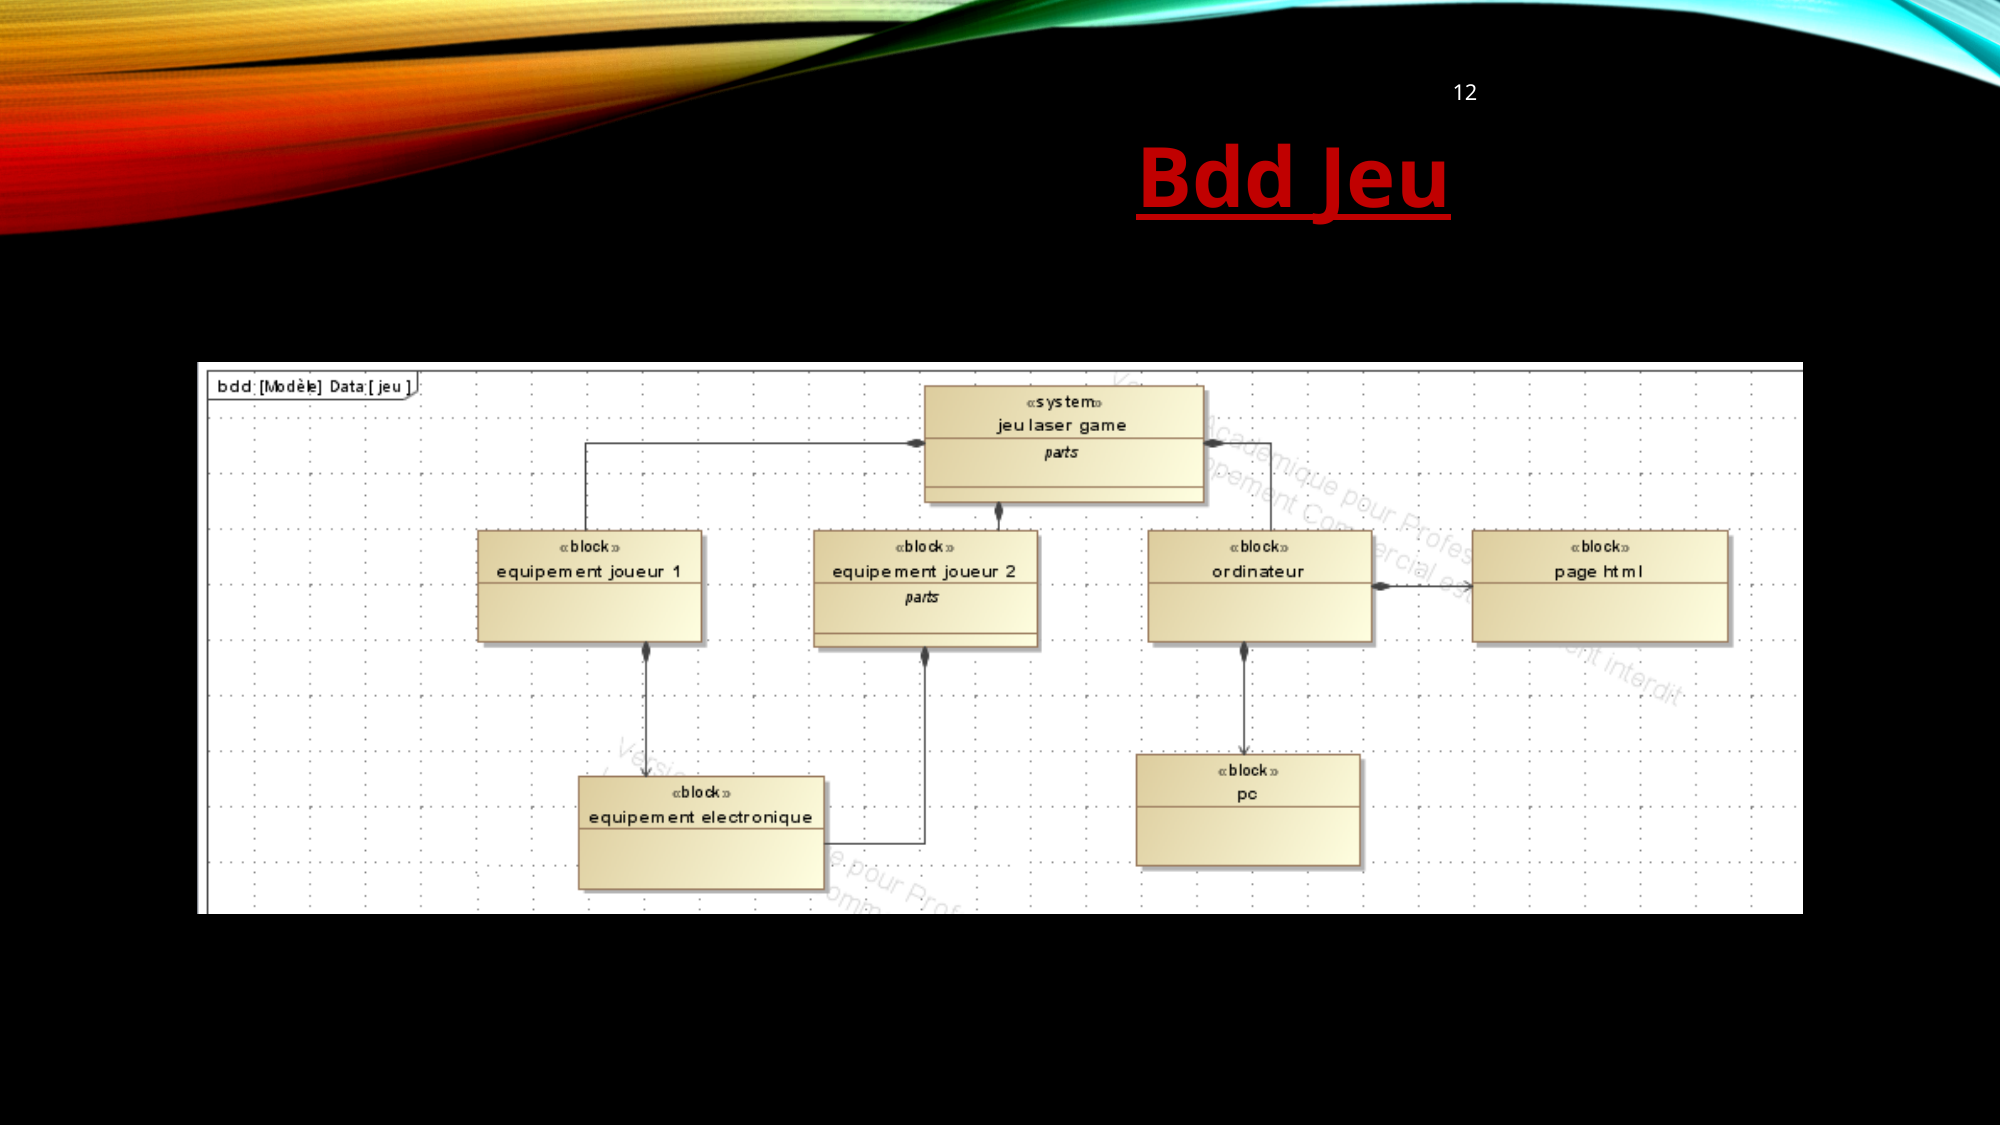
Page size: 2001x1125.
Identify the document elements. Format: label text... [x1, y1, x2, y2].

picture [197, 362, 1803, 914]
title Bdd Jeu [587, 74, 2000, 288]
text_box [1437, 62, 1888, 123]
